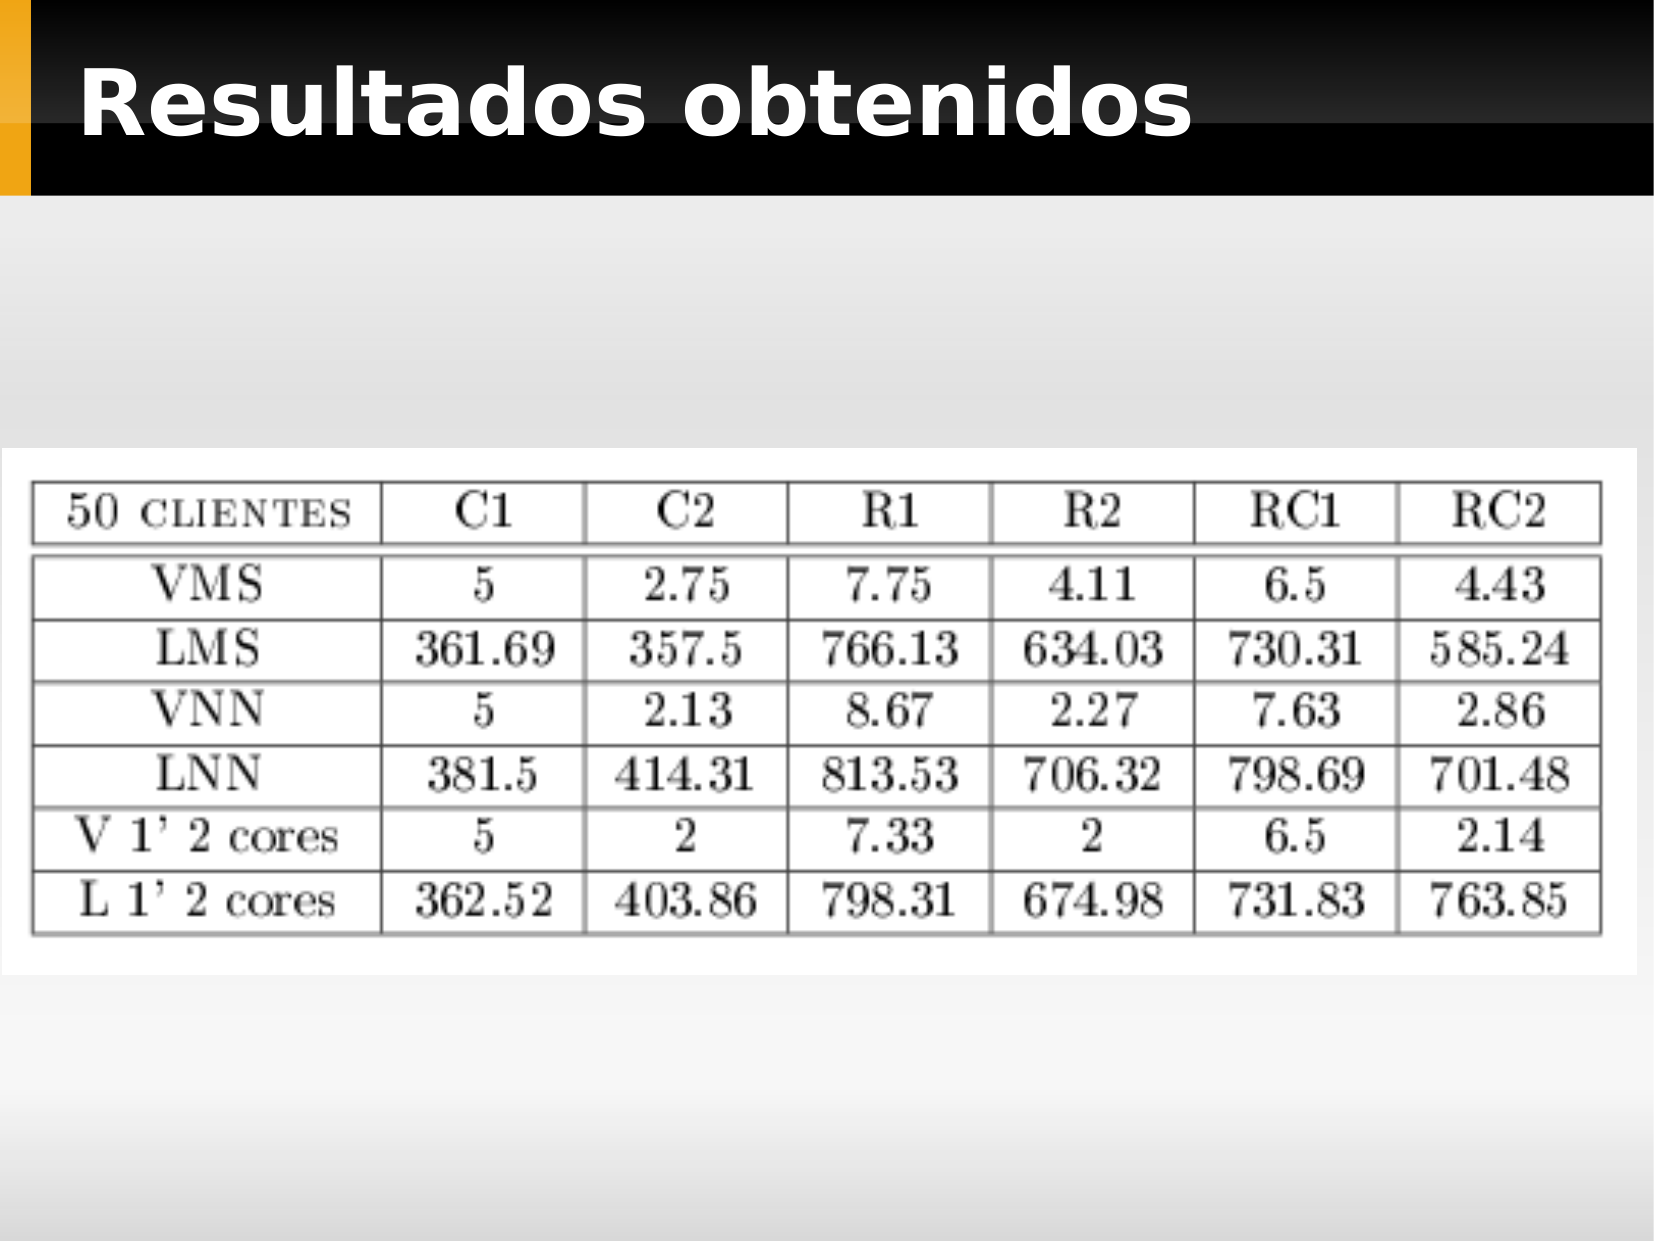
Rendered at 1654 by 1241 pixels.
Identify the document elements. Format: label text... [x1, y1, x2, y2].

title Resultados obtenidos [76, 0, 1565, 208]
picture [0, 0, 1654, 1241]
